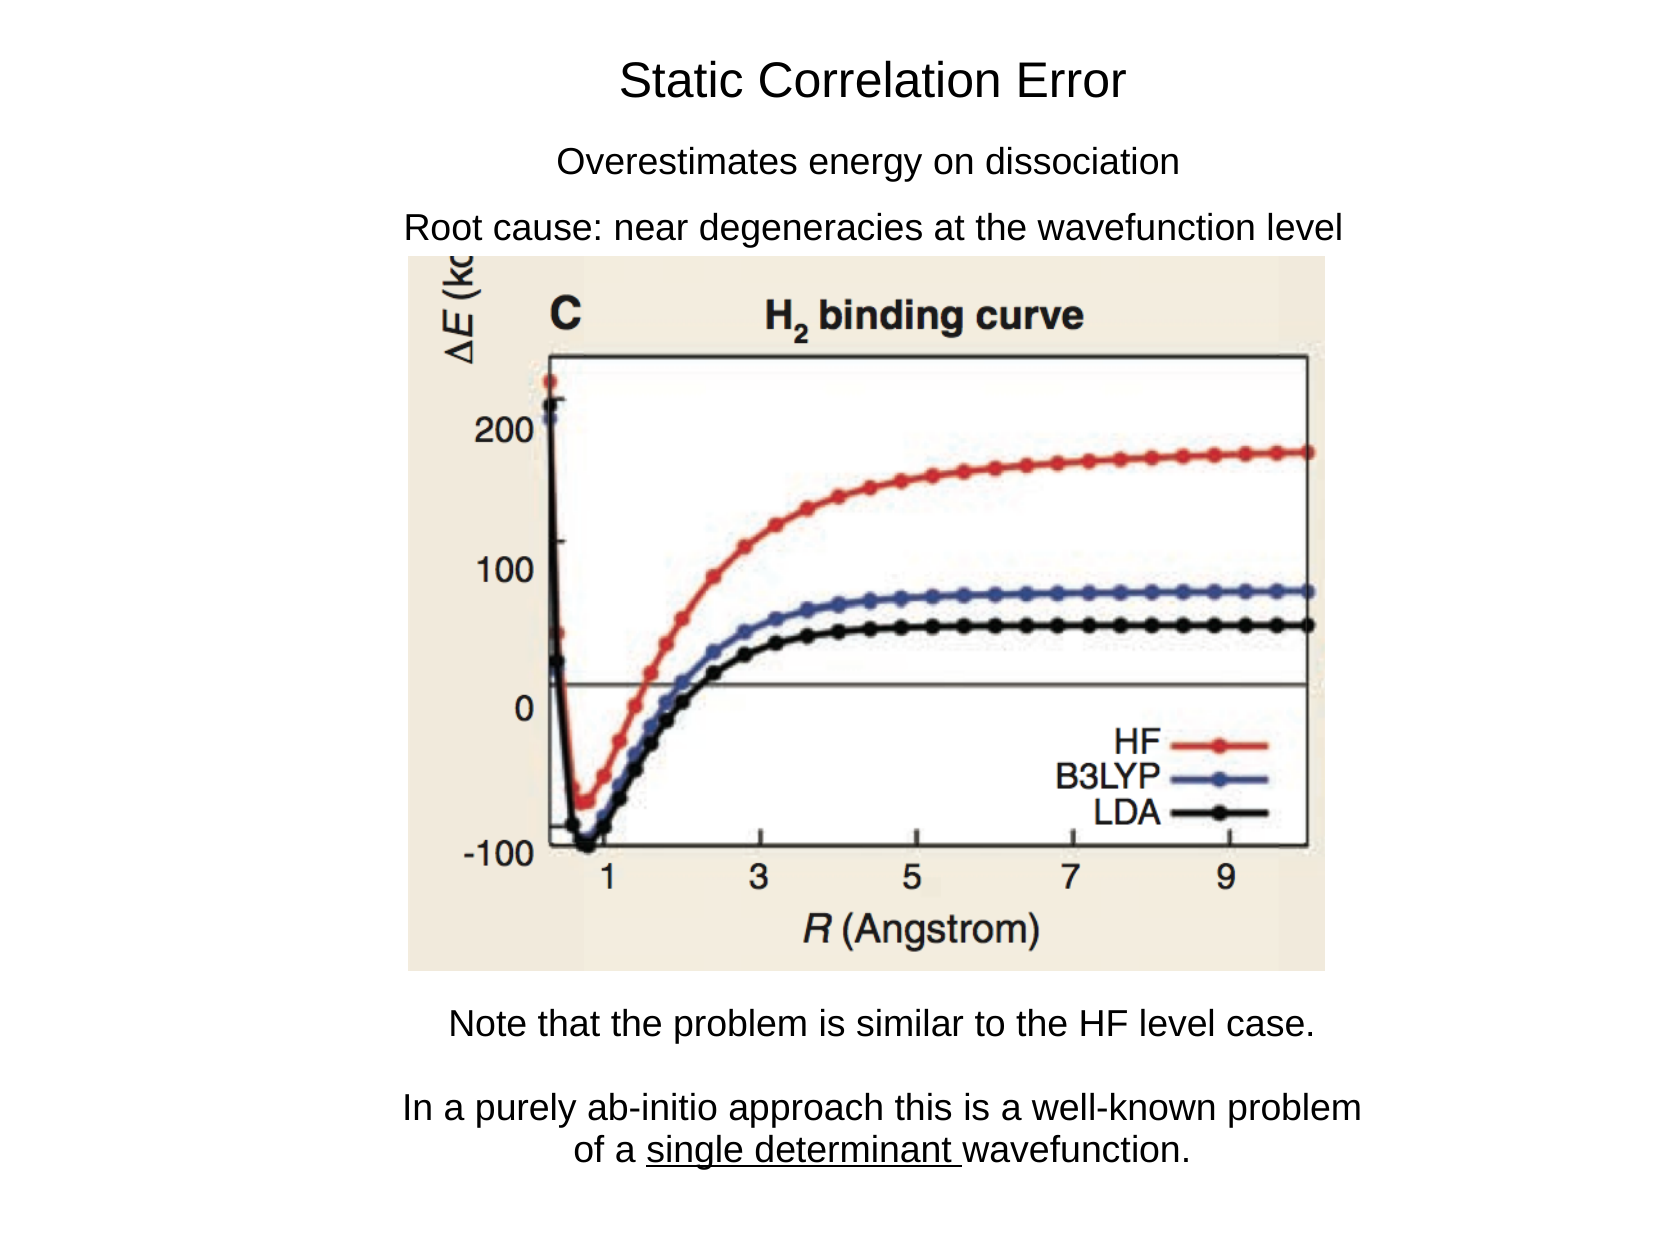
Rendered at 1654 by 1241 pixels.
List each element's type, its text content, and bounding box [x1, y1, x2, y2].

text_box Note that the problem is similar to the HF level case. In a purely ab-initio approach this is a well-known problem of a single determinant wavefunction. [387, 995, 1463, 1221]
text_box Static Correlation Error [603, 44, 1143, 116]
text_box Overestimates energy on dissociation [541, 132, 1197, 190]
text_box Root cause: near degeneracies at the wavefunction level [388, 199, 1361, 257]
picture [408, 256, 1325, 971]
